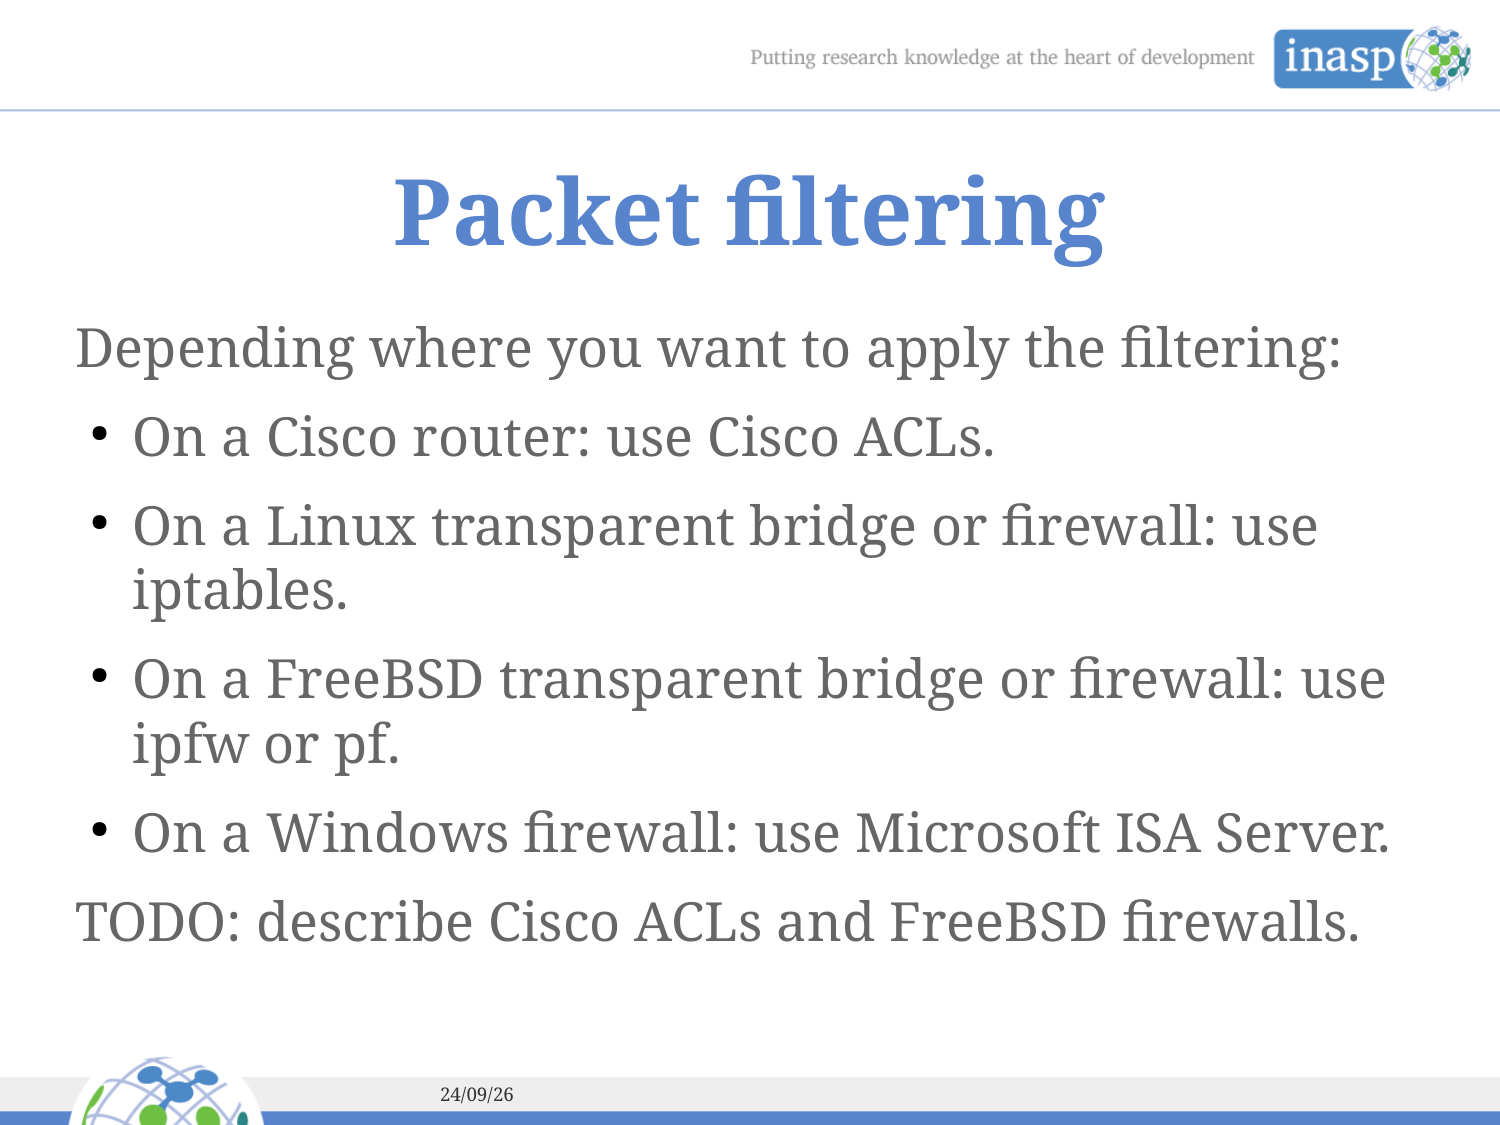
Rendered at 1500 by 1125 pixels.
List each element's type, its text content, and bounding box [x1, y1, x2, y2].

picture [0, 0, 1500, 1125]
list Depending where you want to apply the filtering: On a Cisco router: use Cisco ACLs. On a Linux transparent bridge or firewall: use iptables. On a FreeBSD transparent bridge or firewall: use ipfw or pf. On a Windows firewall: use Microsoft ISA Server. TODO: describe Cisco ACLs and FreeBSD firewalls. [75, 313, 1426, 967]
title Packet filtering [75, 129, 1426, 313]
